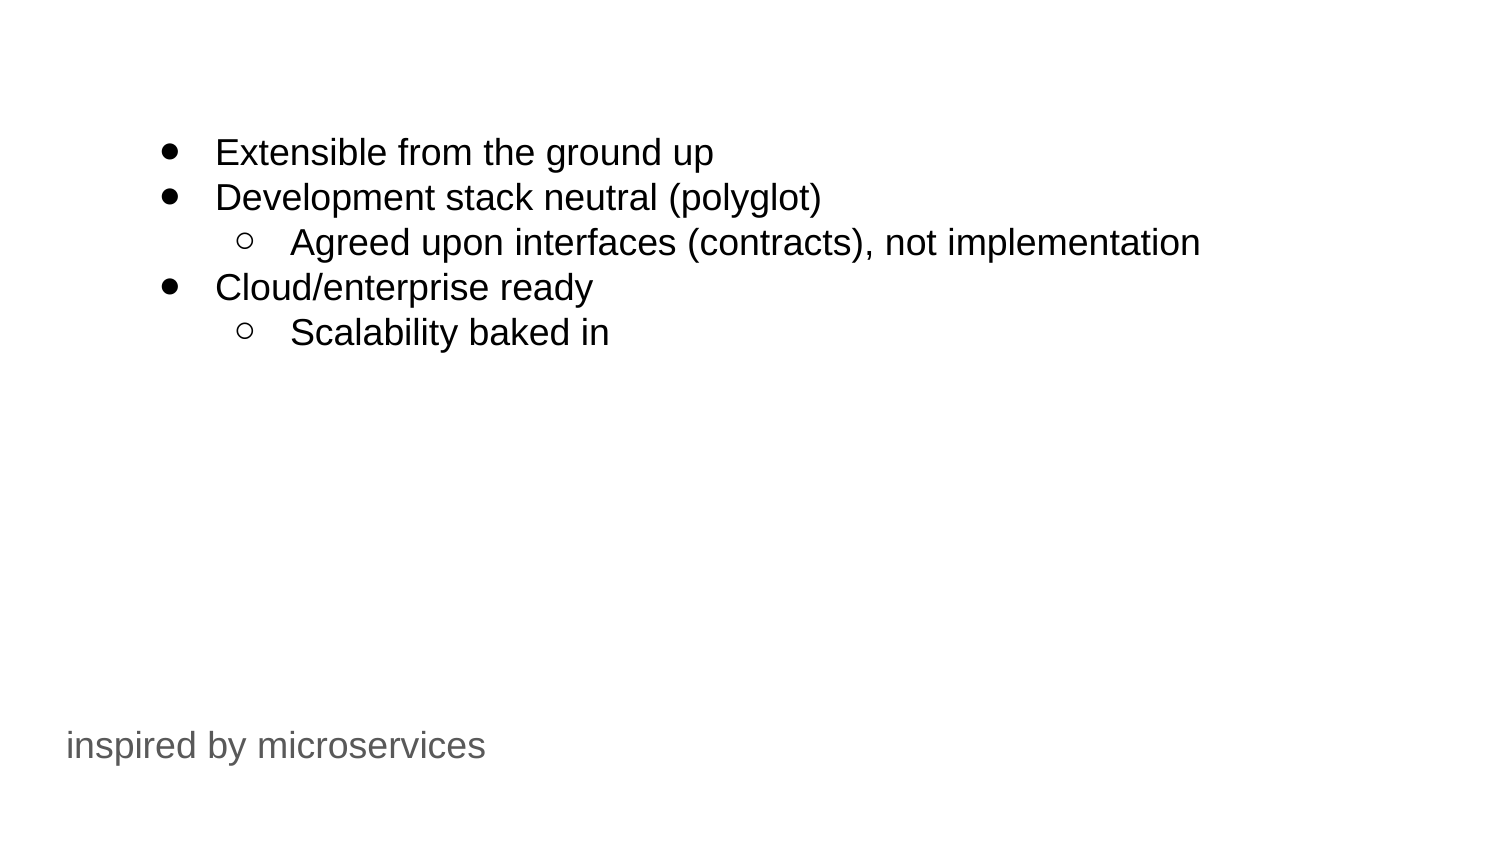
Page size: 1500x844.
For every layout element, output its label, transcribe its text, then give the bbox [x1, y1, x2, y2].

list inspired by microservices [51, 694, 1036, 794]
text_box Extensible from the ground up Development stack neutral (polyglot) Agreed upon interfaces (contracts), not implementation Cloud/enterprise ready Scalability baked in [125, 112, 1443, 605]
